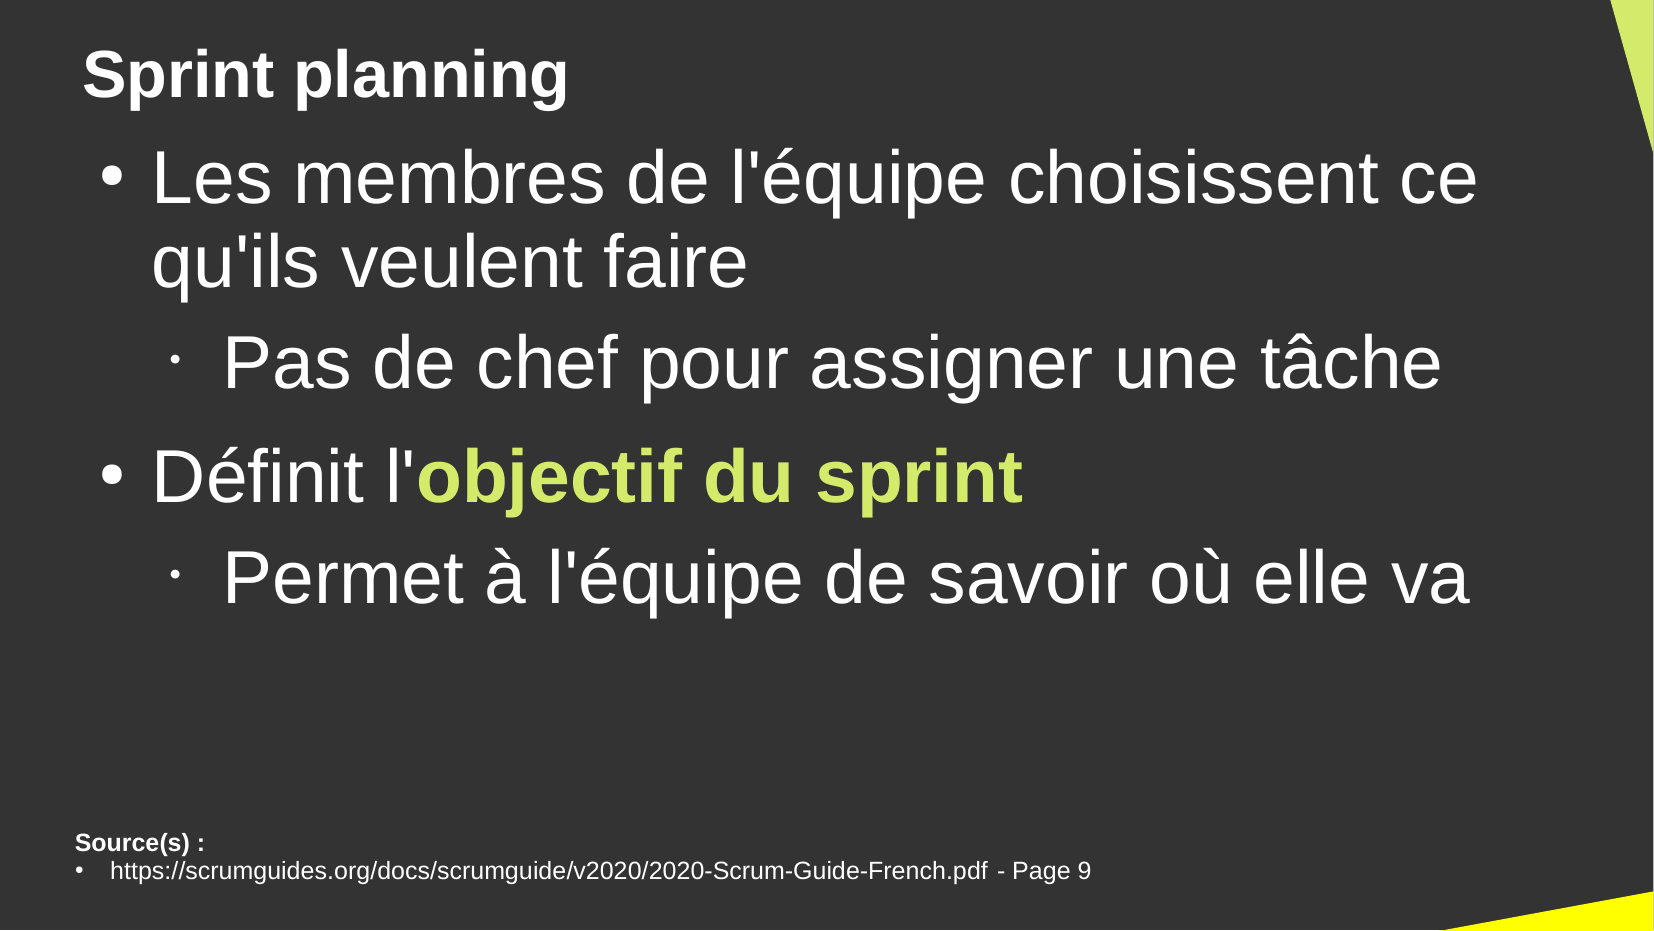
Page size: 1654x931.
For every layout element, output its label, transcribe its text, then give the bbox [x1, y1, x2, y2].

text_box Source(s) : https://scrumguides.org/docs/scrumguide/v2020/2020-Scrum-Guide-French.pdf - Page 9 [60, 821, 1546, 921]
list Les membres de l'équipe choisissent ce qu'ils veulent faire Pas de chef pour assigner une tâche Définit l'objectif du sprint Permet à l'équipe de savoir où elle va [80, 135, 1620, 697]
text_box [1438, 891, 1654, 931]
title Sprint planning [82, 37, 1571, 122]
text_box [1610, 0, 1654, 156]
